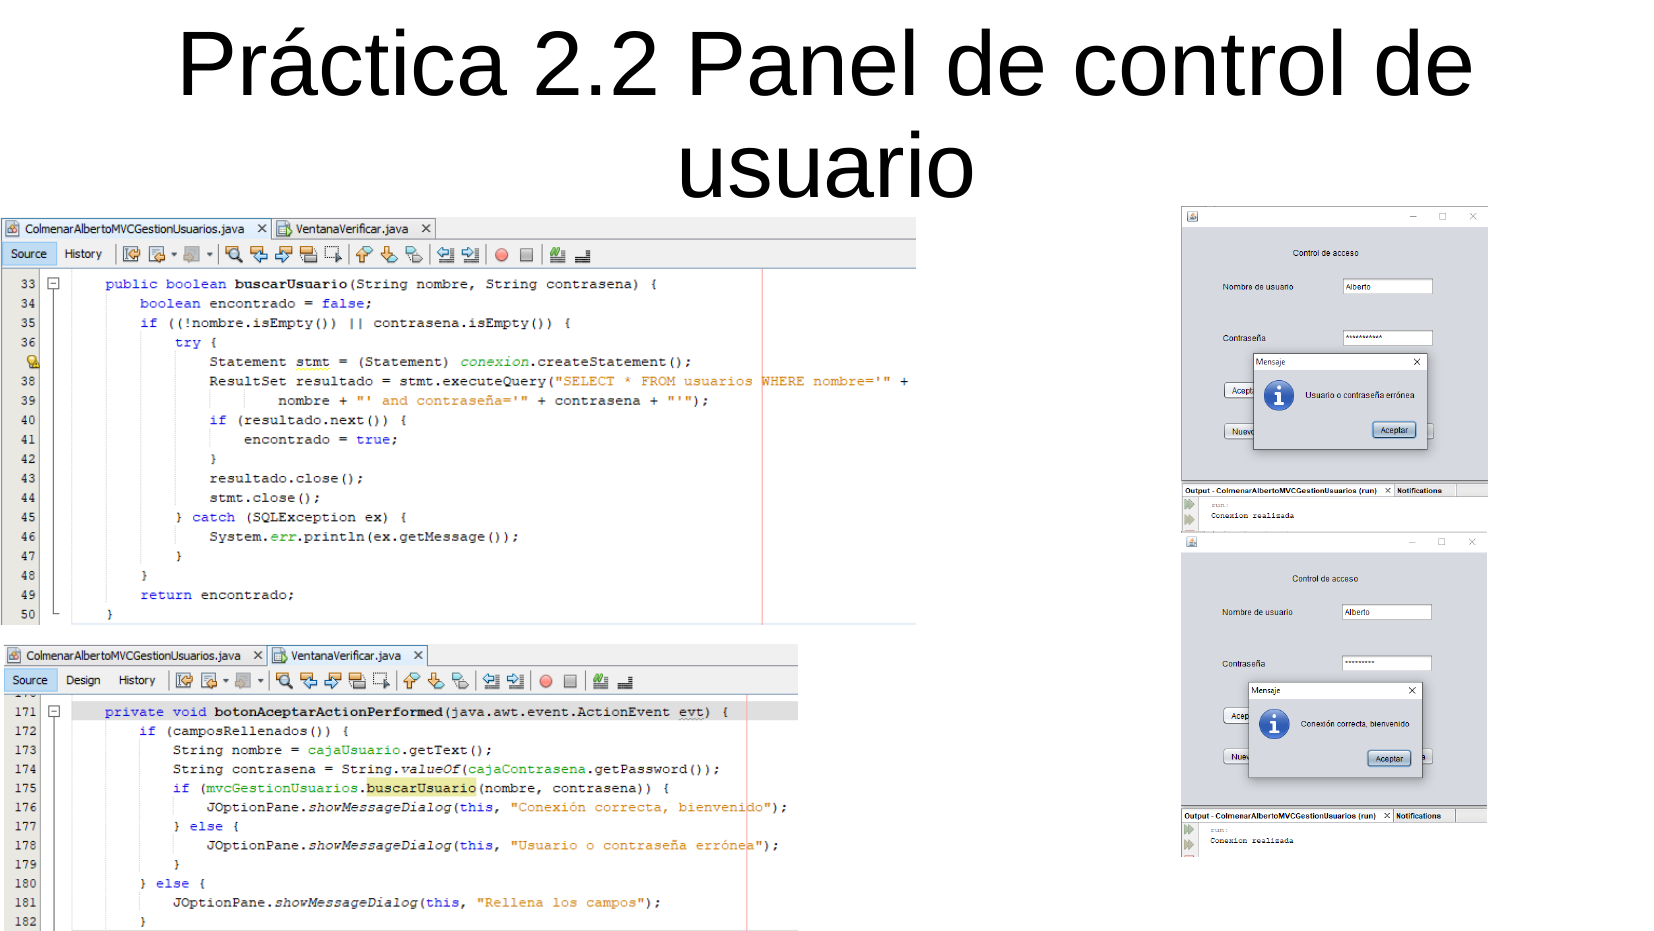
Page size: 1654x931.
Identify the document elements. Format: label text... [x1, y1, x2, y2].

picture [1181, 206, 1488, 857]
title Práctica 2.2 Panel de control de usuario [82, 12, 1571, 218]
picture [4, 644, 798, 931]
picture [0, 217, 916, 625]
